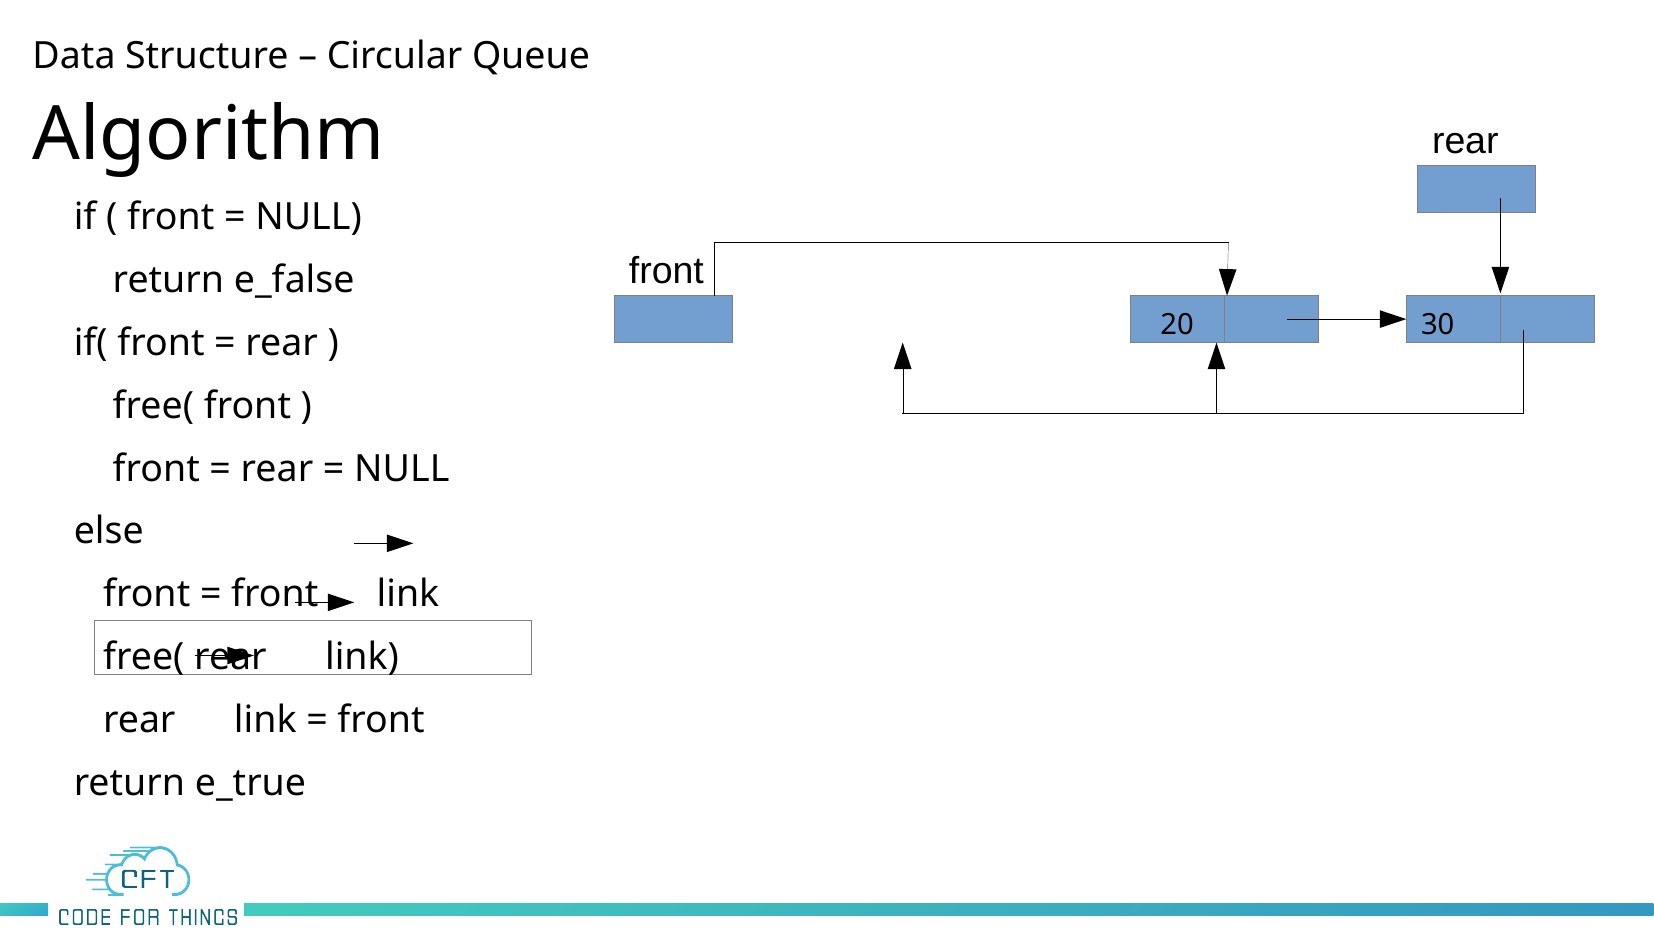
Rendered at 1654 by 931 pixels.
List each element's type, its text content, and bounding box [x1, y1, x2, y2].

text_box [1130, 295, 1145, 343]
text_box [1488, 295, 1595, 343]
text_box rear [1417, 112, 1533, 170]
text_box 30 [1406, 295, 1488, 345]
text_box 20 [1145, 295, 1228, 345]
text_box [614, 295, 733, 343]
text_box [1417, 165, 1536, 213]
picture [59, 851, 237, 925]
text_box [1228, 295, 1319, 343]
text_box front [614, 242, 730, 300]
title Data Structure – Circular Queue Algorithm [32, 11, 1524, 199]
text_box if ( front = NULL) return e_false if( front = rear ) free( front ) front = rear = NULL else front = front link free( rear link) rear link = front return e_true [0, 182, 727, 851]
